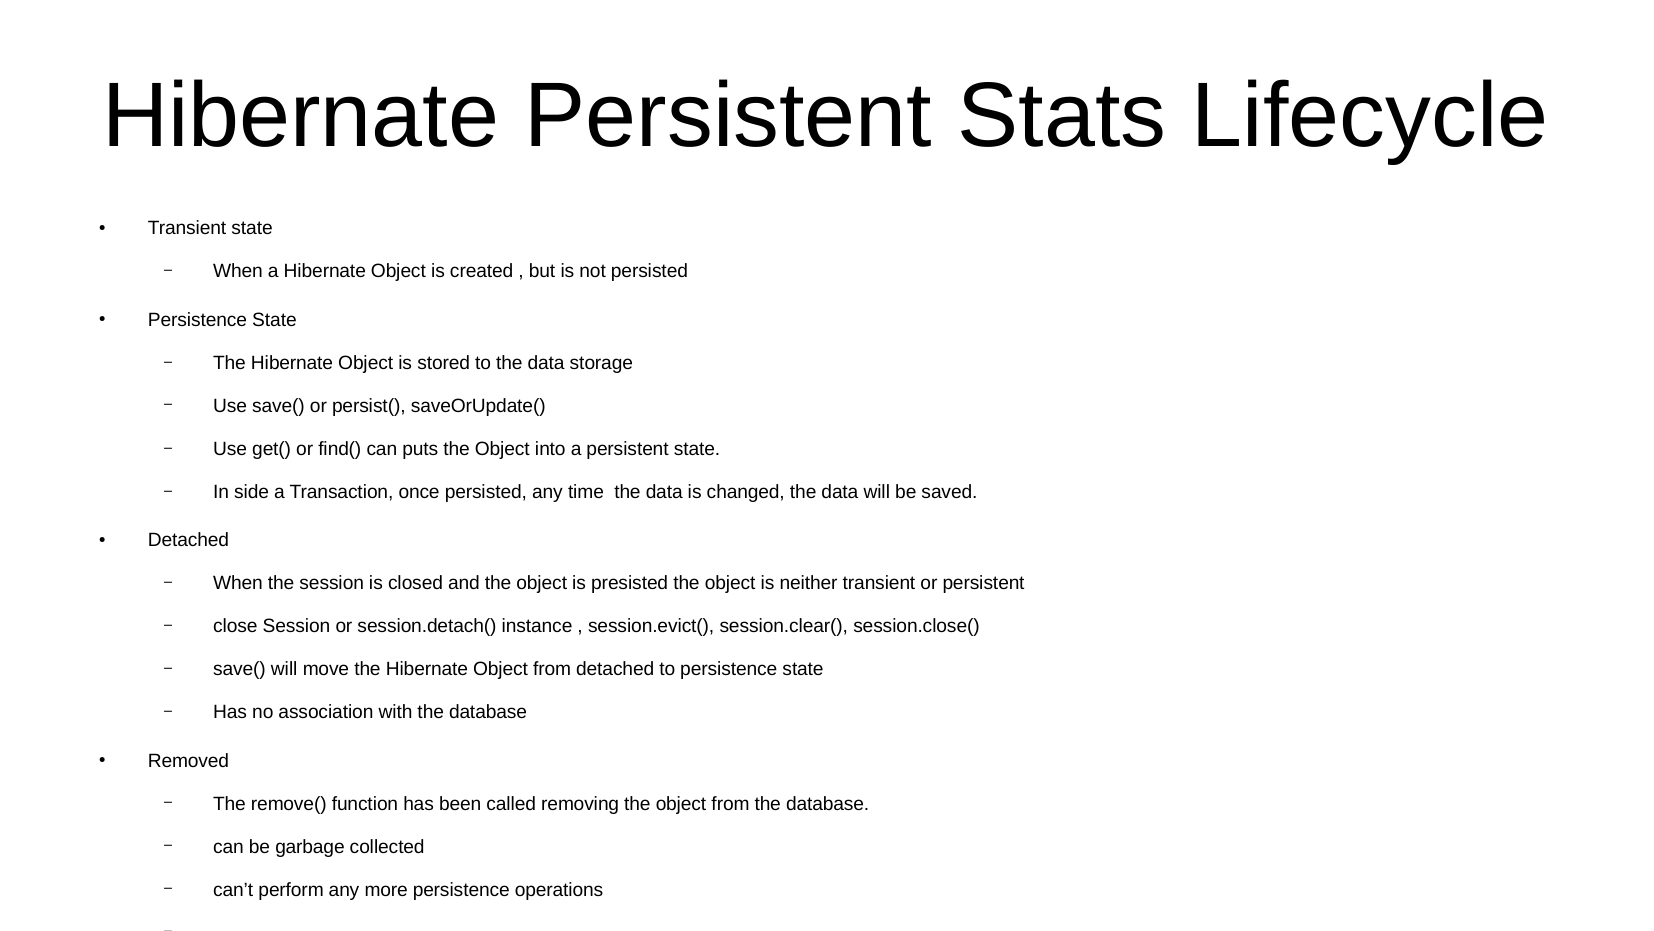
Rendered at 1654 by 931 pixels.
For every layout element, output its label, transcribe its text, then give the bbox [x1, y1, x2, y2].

list Transient state When a Hibernate Object is created , but is not persisted Persistence State The Hibernate Object is stored to the data storage Use save() or persist(), saveOrUpdate() Use get() or find() can puts the Object into a persistent state. In side a Transaction, once persisted, any time the data is changed, the data will be saved. Detached When the session is closed and the object is presisted the object is neither transient or persistent close Session or session.detach() instance , session.evict(), session.clear(), session.close() save() will move the Hibernate Object from detached to persistence state Has no association with the database Removed The remove() function has been called removing the object from the database. can be garbage collected can’t perform any more persistence operations [82, 217, 1636, 901]
title Hibernate Persistent Stats Lifecycle [82, 37, 1571, 193]
